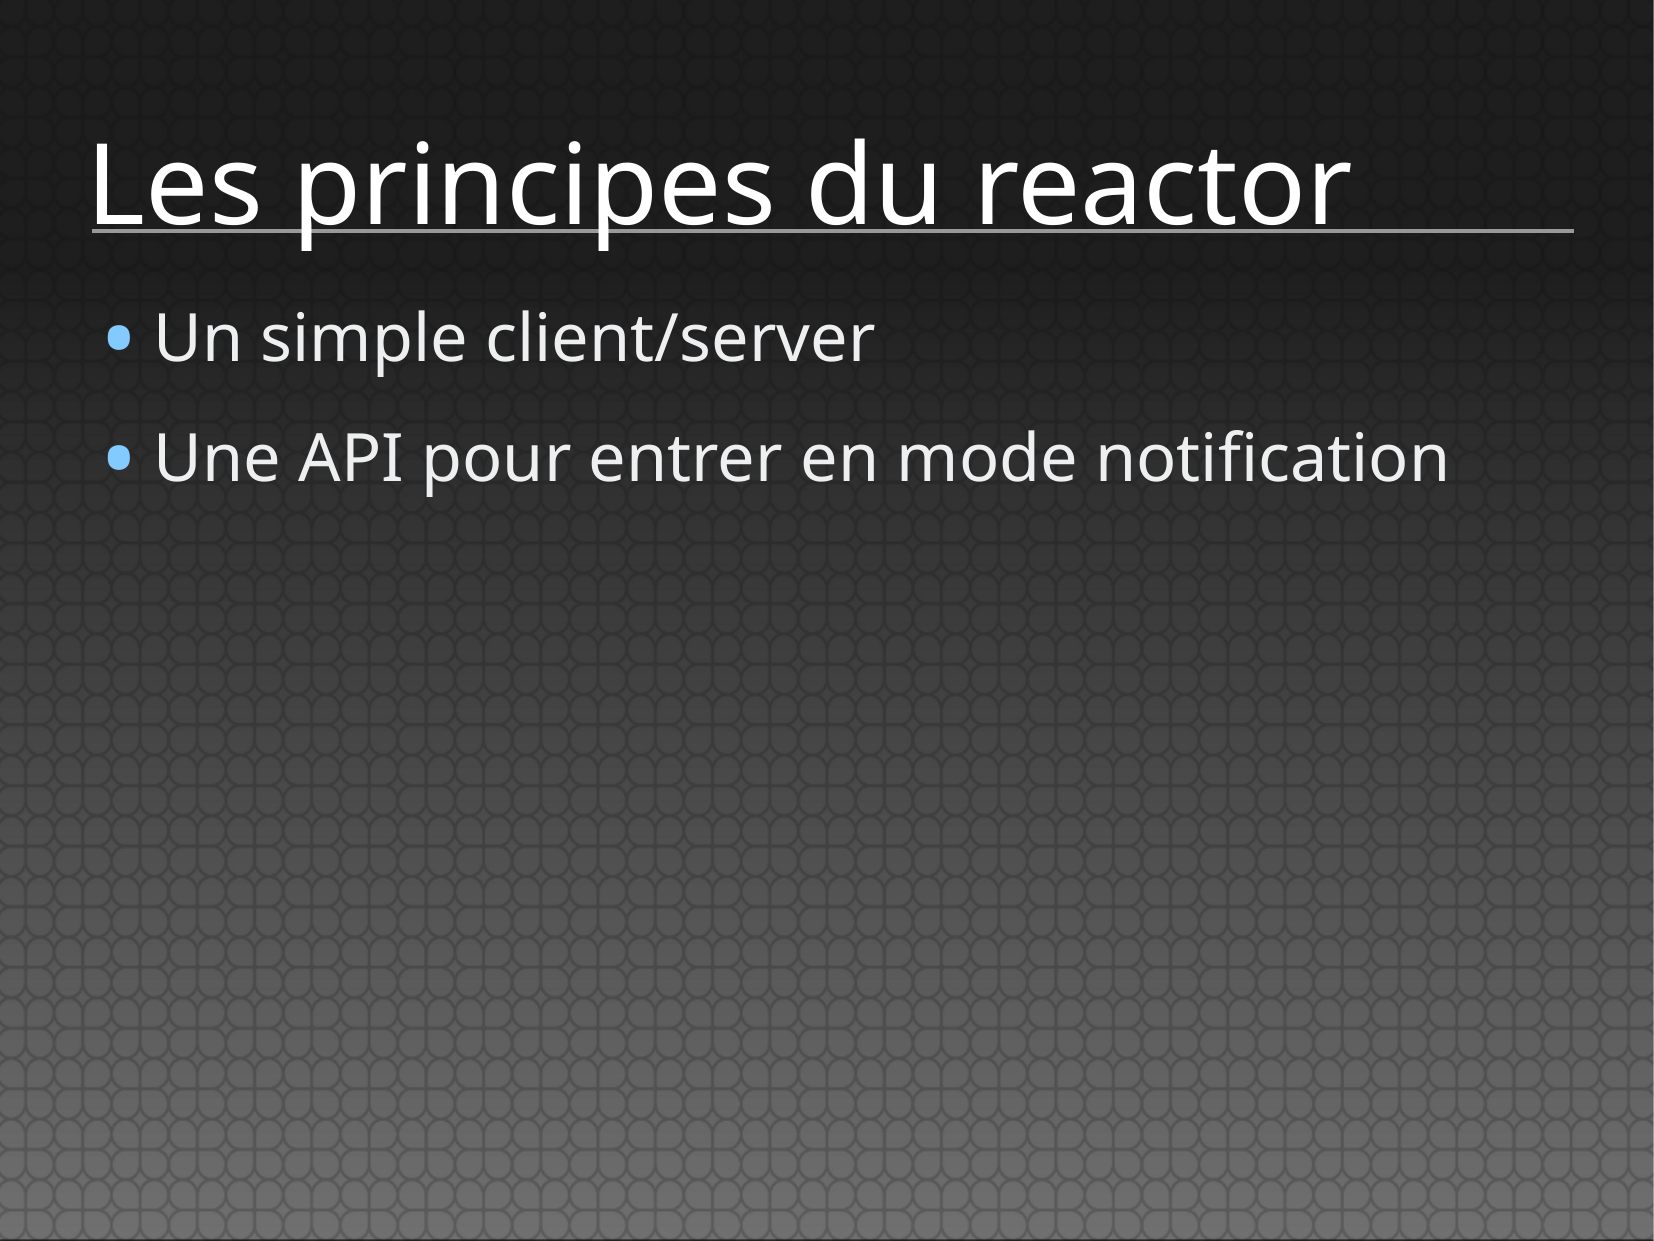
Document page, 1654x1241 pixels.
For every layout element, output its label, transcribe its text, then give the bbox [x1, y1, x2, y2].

title Les principes du reactor [86, 112, 1576, 249]
picture [0, 0, 1654, 1241]
list Un simple client/server Une API pour entrer en mode notification [82, 290, 1571, 1109]
